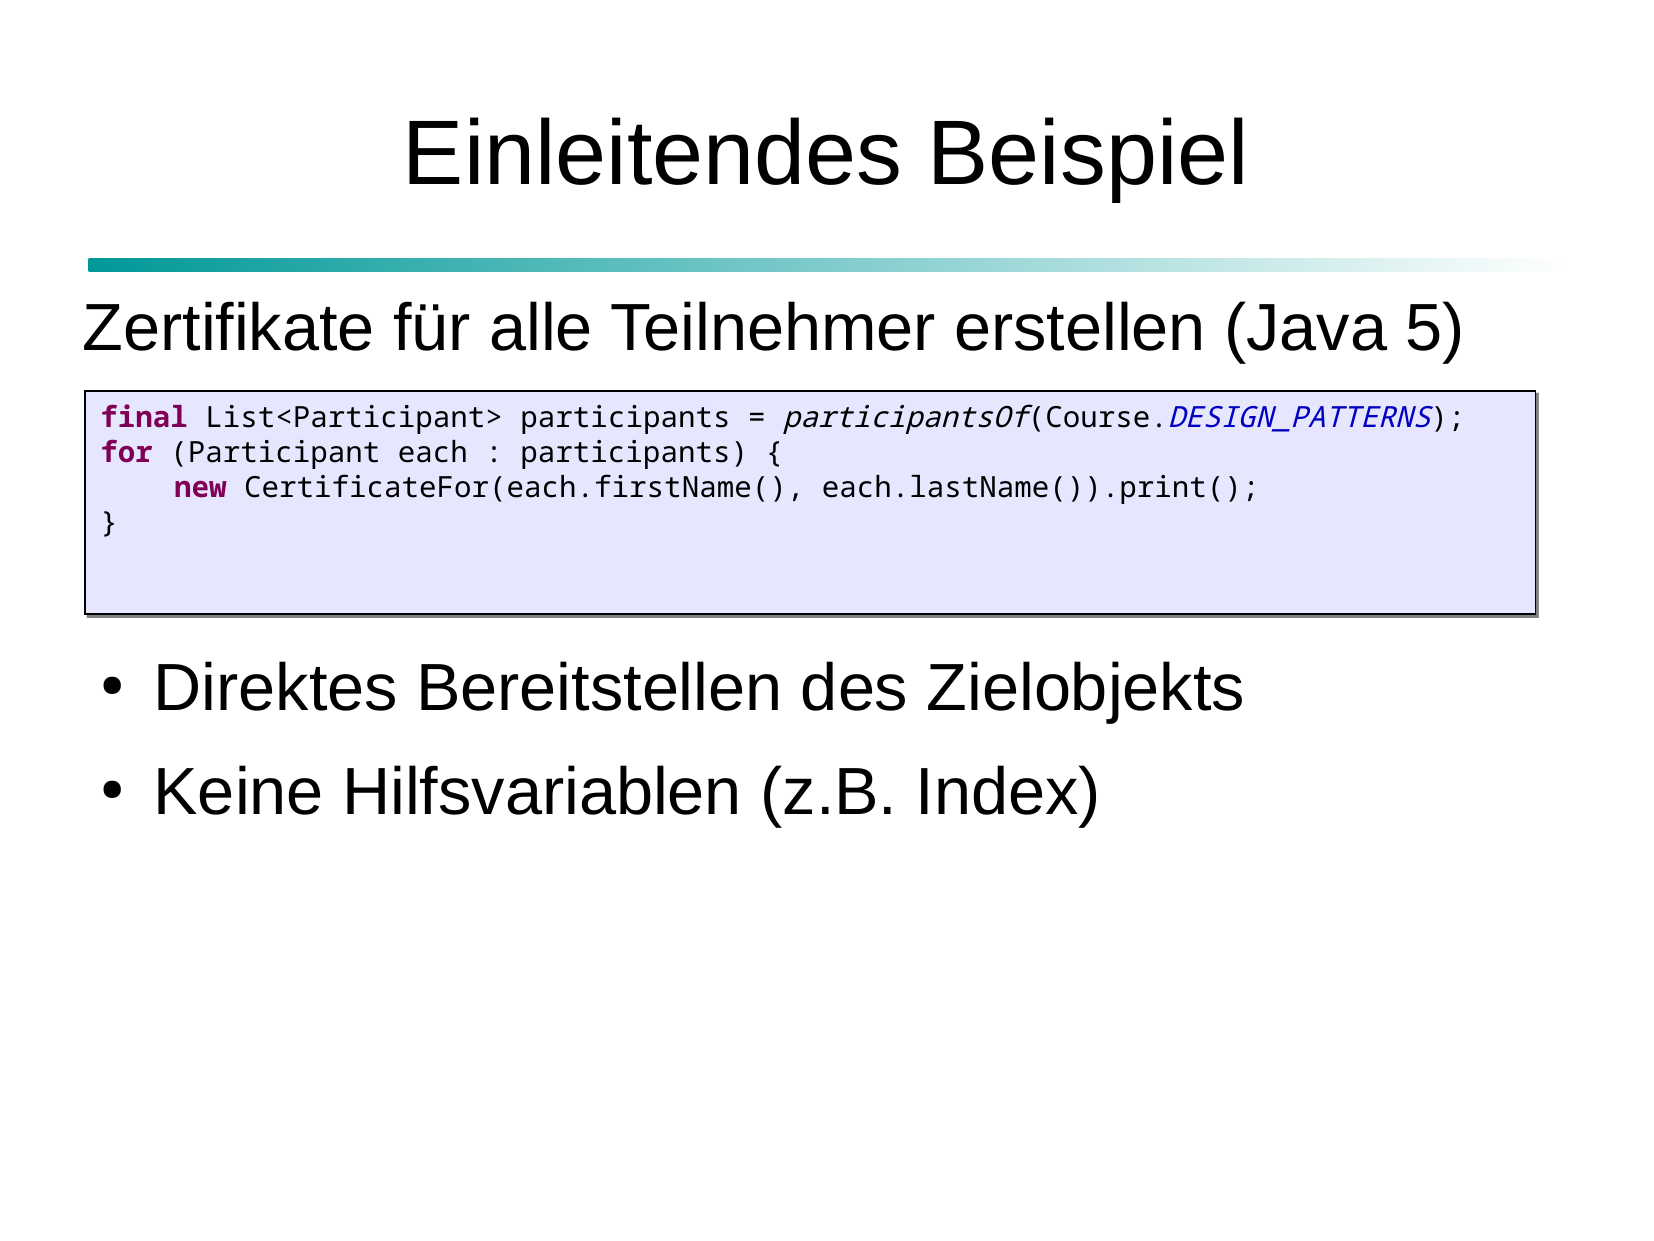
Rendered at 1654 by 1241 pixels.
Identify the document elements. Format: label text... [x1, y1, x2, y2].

text_box final List<Participant> participants = participantsOf(Course.DESIGN_PATTERNS); for (Participant each : participants) { new CertificateFor(each.firstName(), each.lastName()).print(); } [84, 390, 1536, 615]
list Direktes Bereitstellen des Zielobjekts Keine Hilfsvariablen (z.B. Index) [82, 649, 1571, 1211]
title Einleitendes Beispiel [82, 49, 1571, 257]
list Zertifikate für alle Teilnehmer erstellen (Java 5) [82, 290, 1571, 366]
